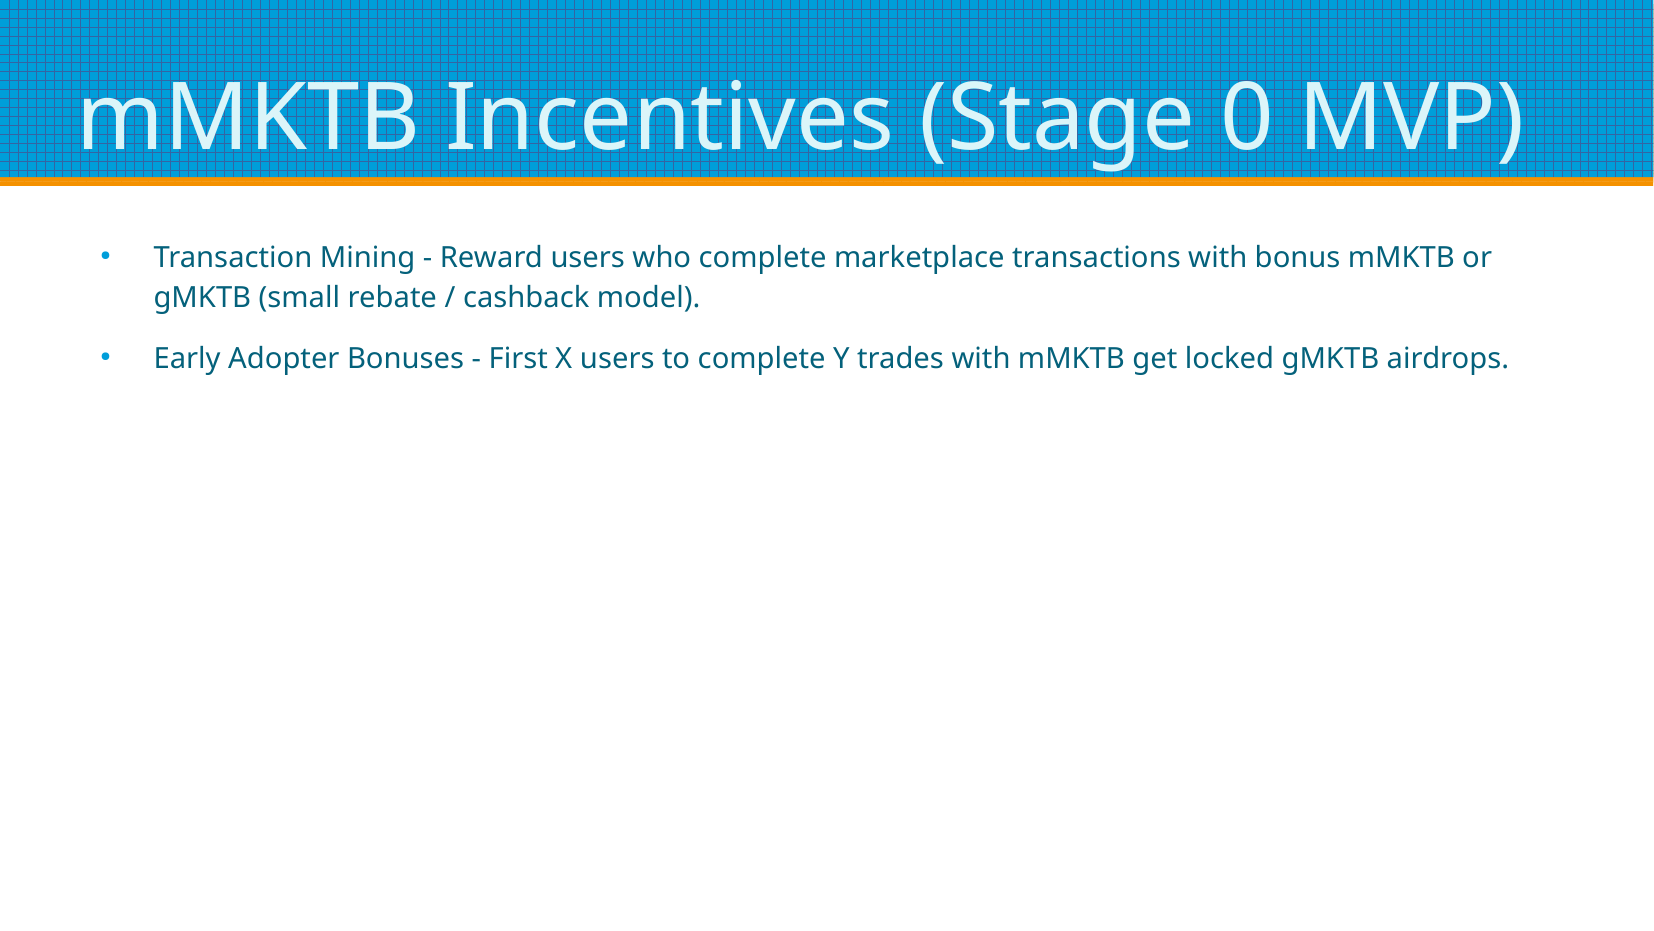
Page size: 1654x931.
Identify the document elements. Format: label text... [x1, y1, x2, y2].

title mMKTB Incentives (Stage 0 MVP) [76, 14, 1565, 178]
list Transaction Mining - Reward users who complete marketplace transactions with bonus mMKTB or gMKTB (small rebate / cashback model). Early Adopter Bonuses - First X users to complete Y trades with mMKTB get locked gMKTB airdrops. [82, 236, 1571, 901]
